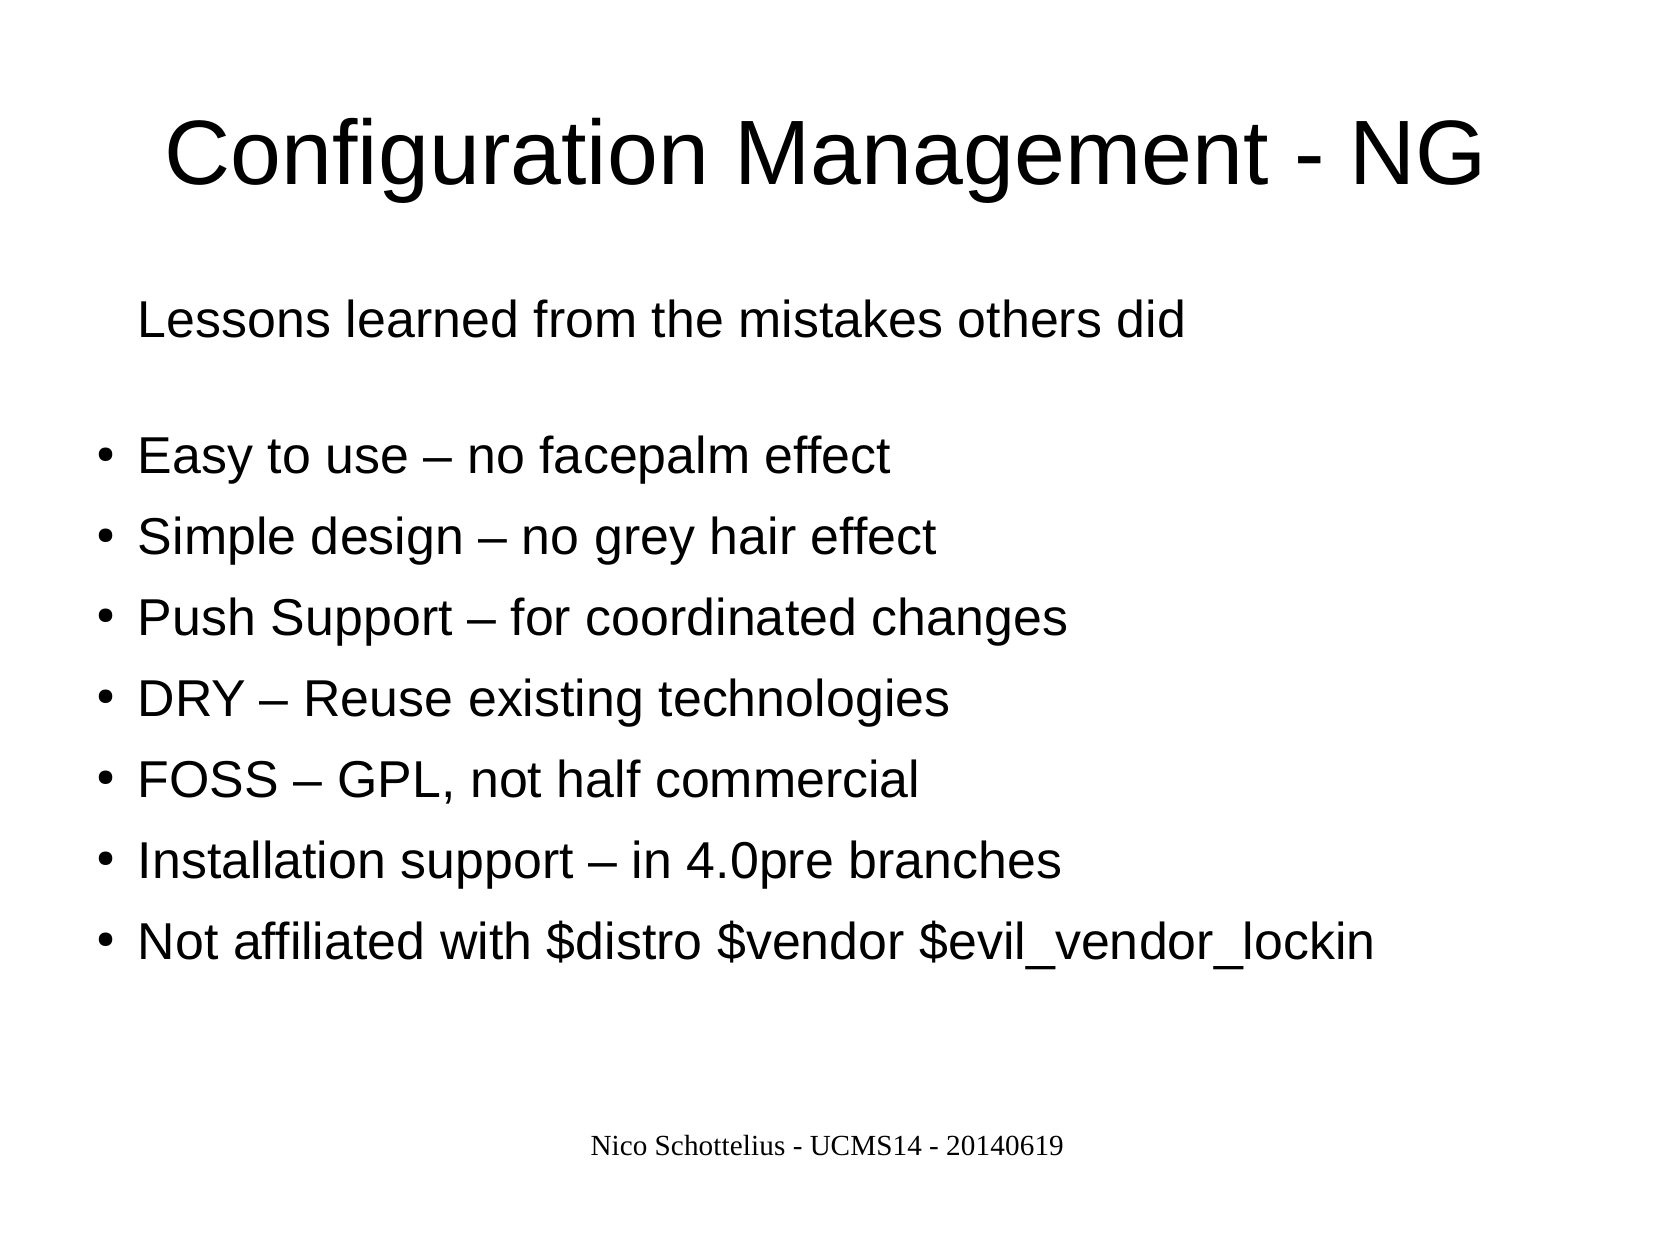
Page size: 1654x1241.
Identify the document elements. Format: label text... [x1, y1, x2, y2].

title Configuration Management - NG [82, 49, 1571, 257]
list Lessons learned from the mistakes others did Easy to use – no facepalm effect Simple design – no grey hair effect Push Support – for coordinated changes DRY – Reuse existing technologies FOSS – GPL, not half commercial Installation support – in 4.0pre branches Not affiliated with $distro $vendor $evil_vendor_lockin [82, 290, 1538, 977]
